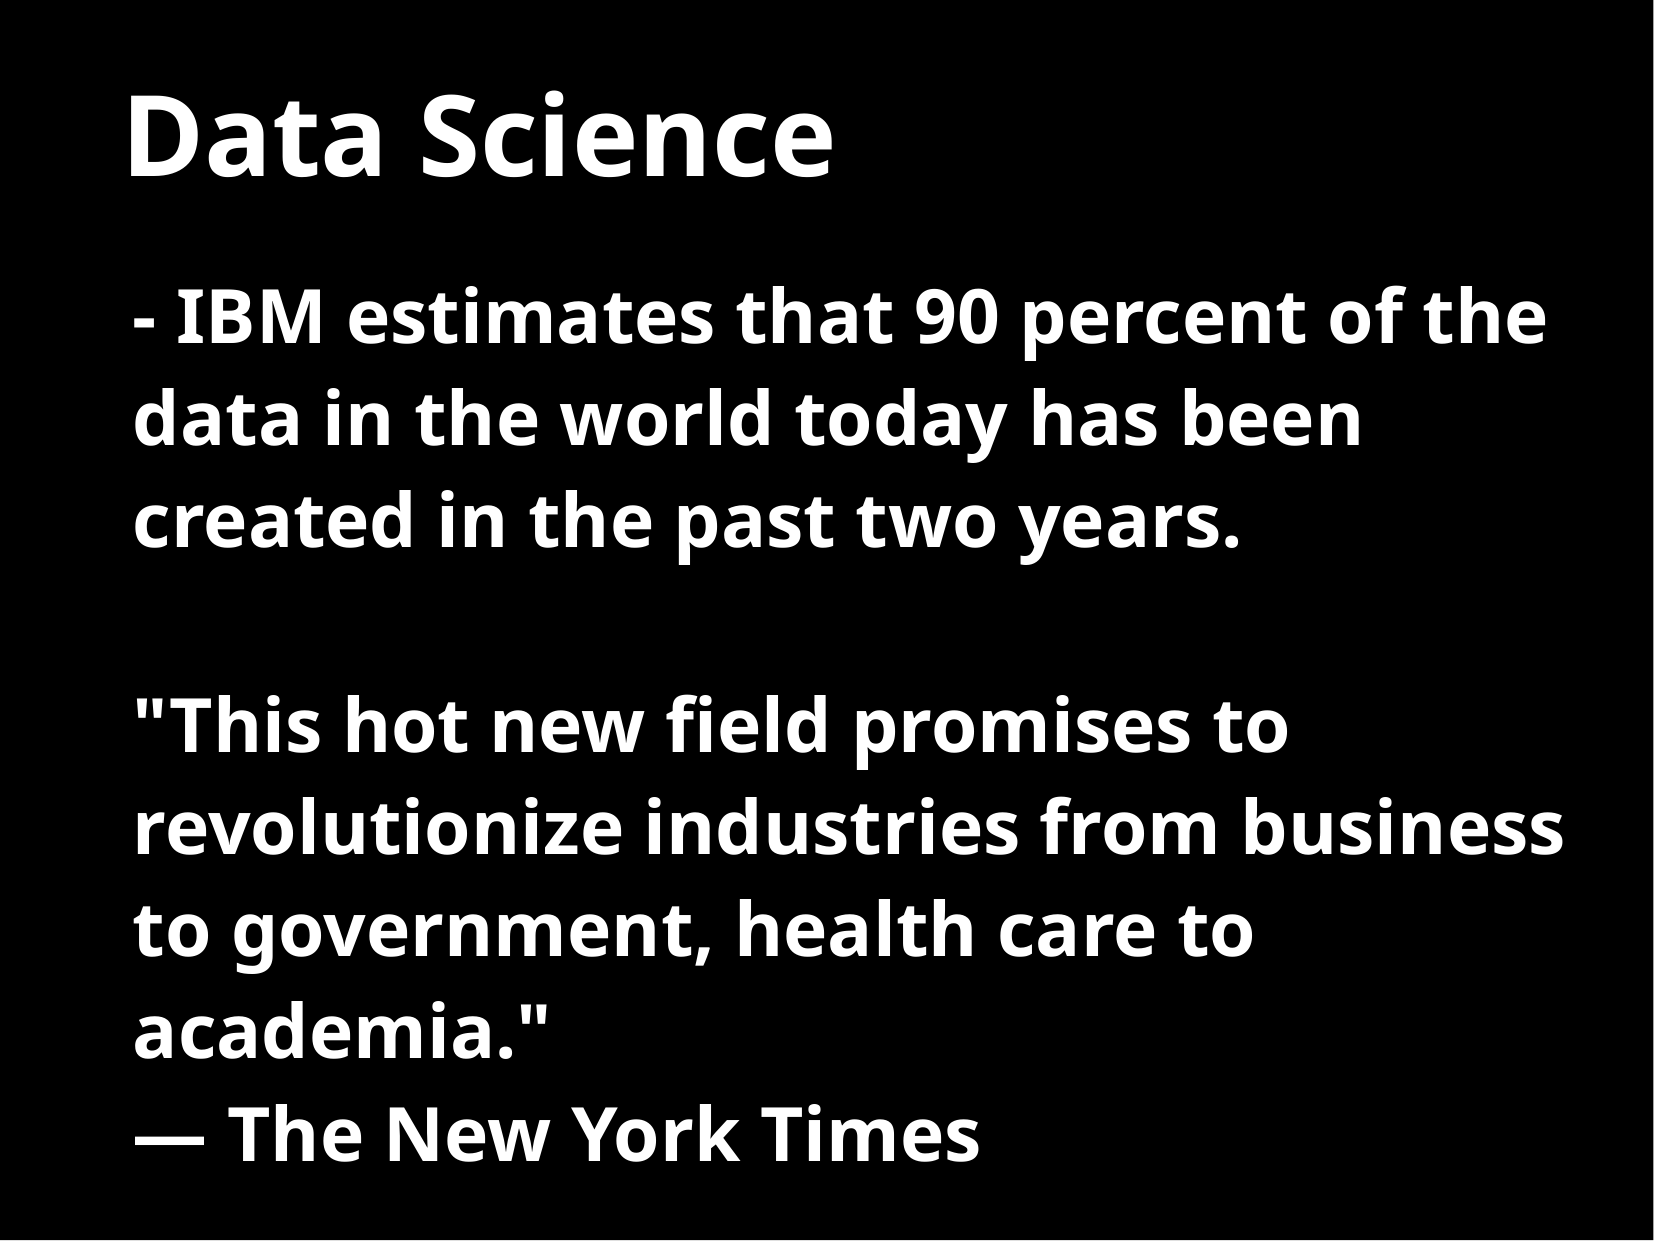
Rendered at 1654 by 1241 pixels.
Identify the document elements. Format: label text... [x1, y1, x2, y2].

text_box Data Science [106, 49, 809, 457]
text_box - IBM estimates that 90 percent of the data in the world today has been created in the past two years. "This hot new field promises to revolutionize industries from business to government, health care to academia." — The New York Times [118, 255, 1607, 969]
text_box [0, 0, 1654, 1241]
